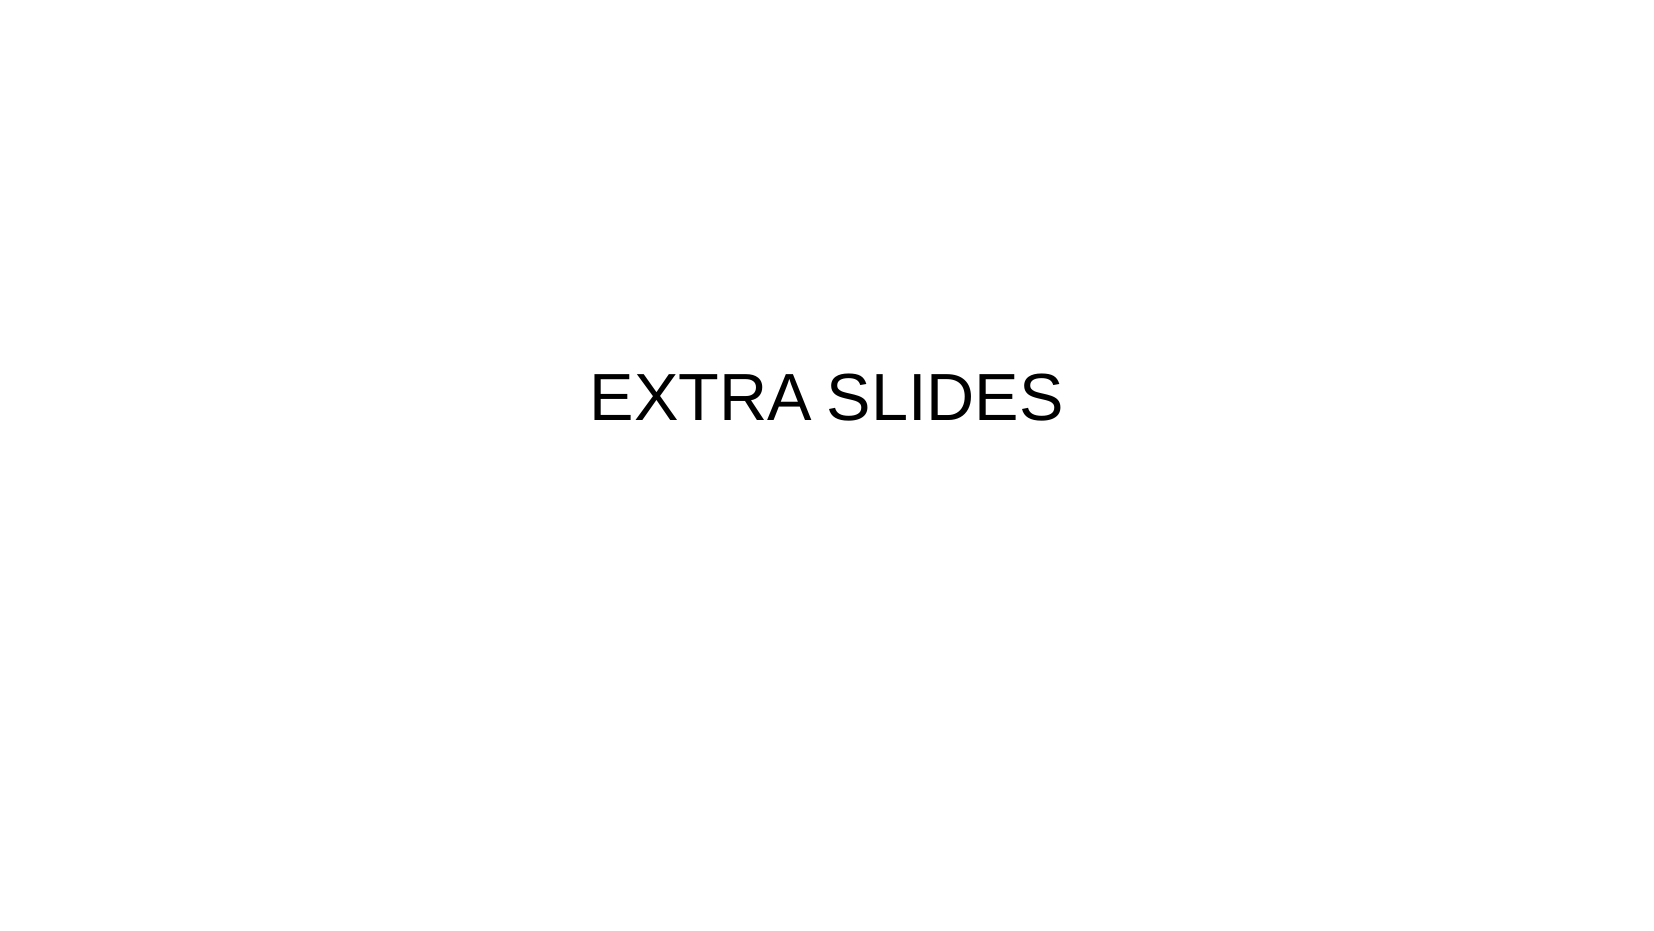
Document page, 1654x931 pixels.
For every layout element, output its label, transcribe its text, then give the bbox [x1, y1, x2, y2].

subtitle EXTRA SLIDES [82, 37, 1571, 757]
